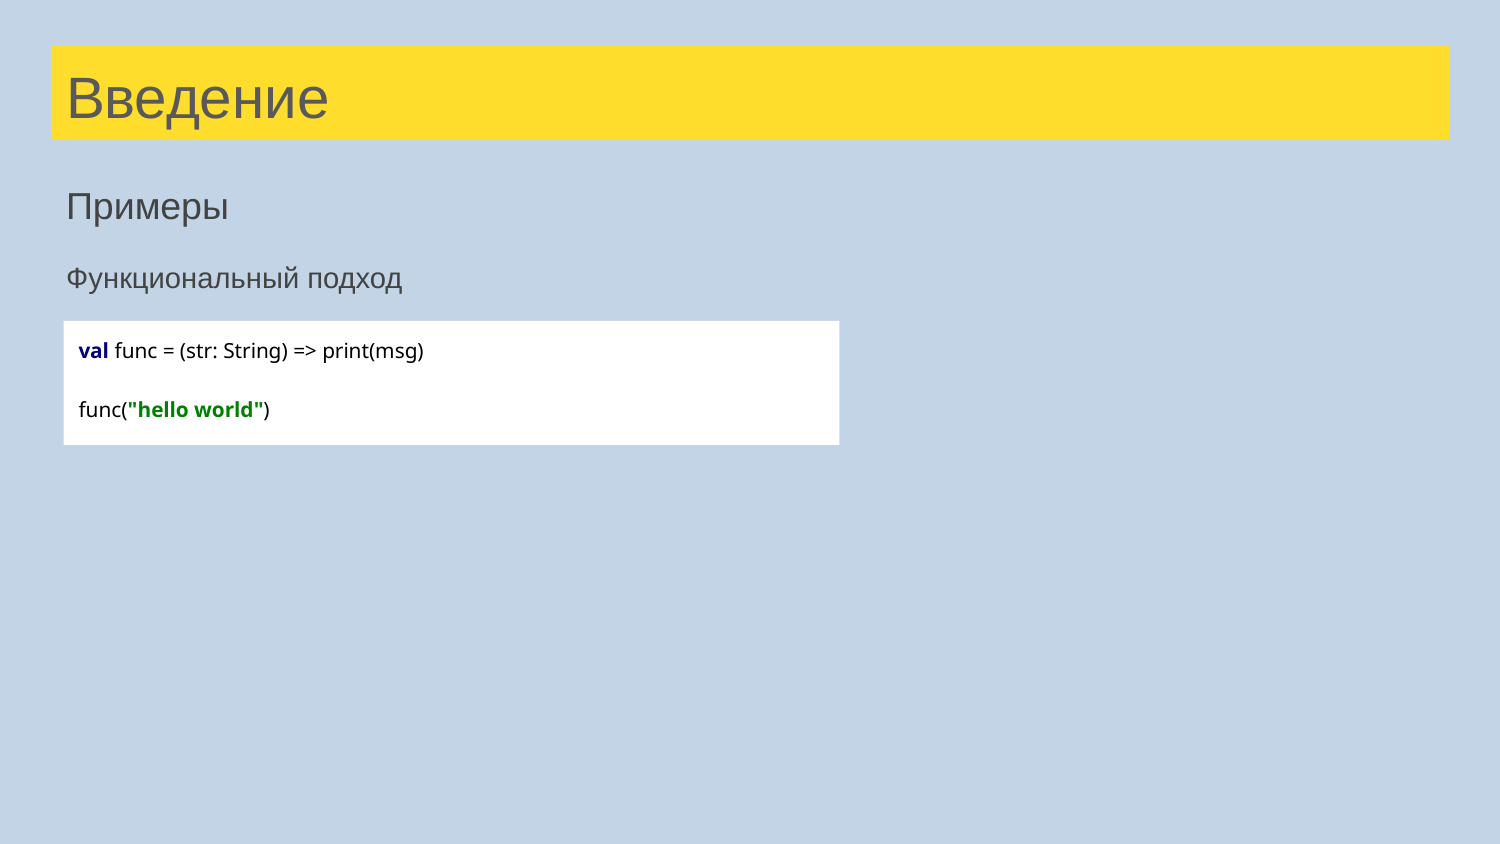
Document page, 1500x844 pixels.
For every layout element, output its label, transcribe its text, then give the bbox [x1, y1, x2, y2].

title Введение [51, 45, 1449, 140]
text_box Примеры [51, 167, 662, 239]
text_box Функциональный подход [51, 244, 790, 316]
text_box val func = (str: String) => print(msg) func("hello world") [63, 320, 840, 445]
